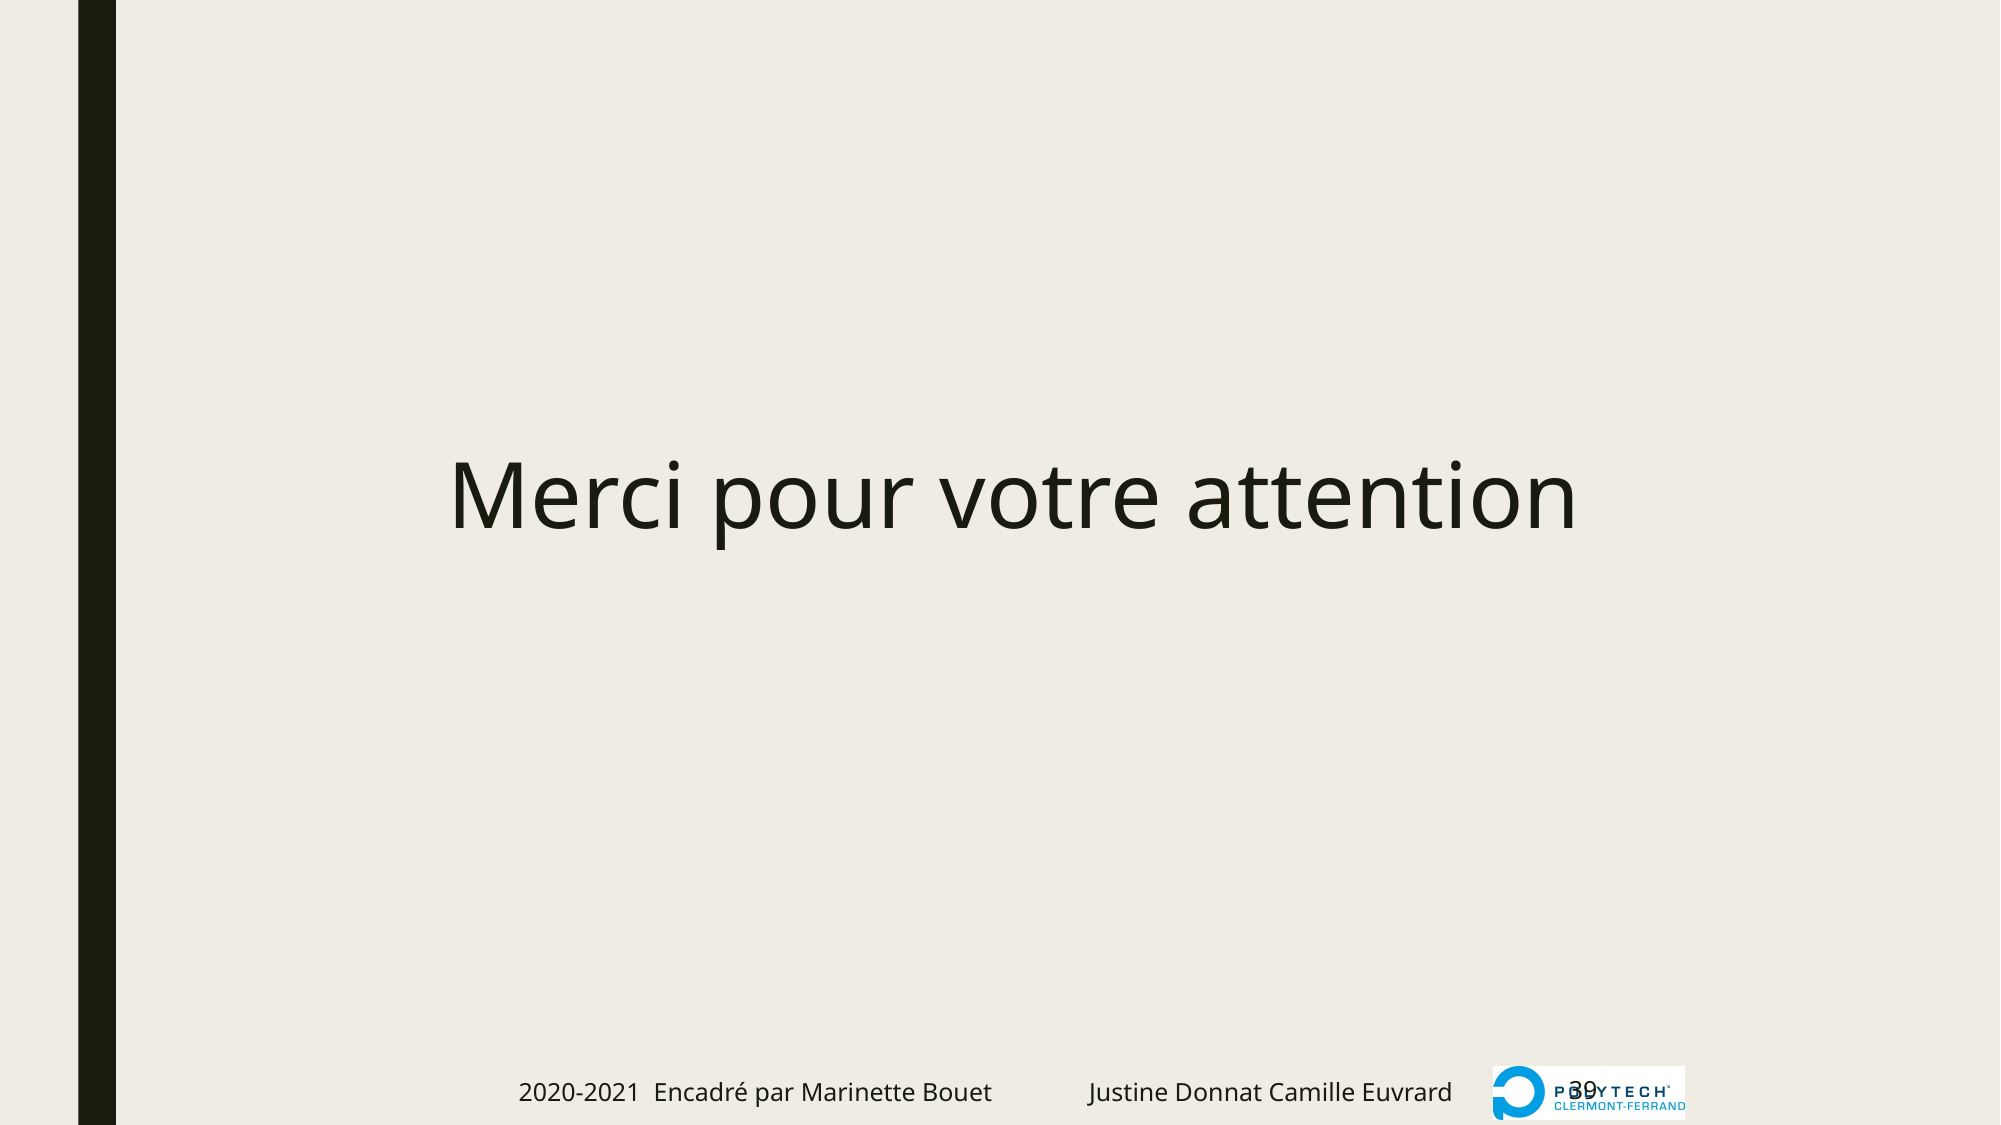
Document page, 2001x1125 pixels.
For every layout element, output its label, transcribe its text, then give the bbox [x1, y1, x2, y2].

text_box 2020-2021 Encadré par Marinette Bouet Justine Donnat Camille Euvrard [474, 1058, 1506, 1125]
text_box [1553, 1058, 1816, 1125]
list Merci pour votre attention [226, 437, 1802, 563]
